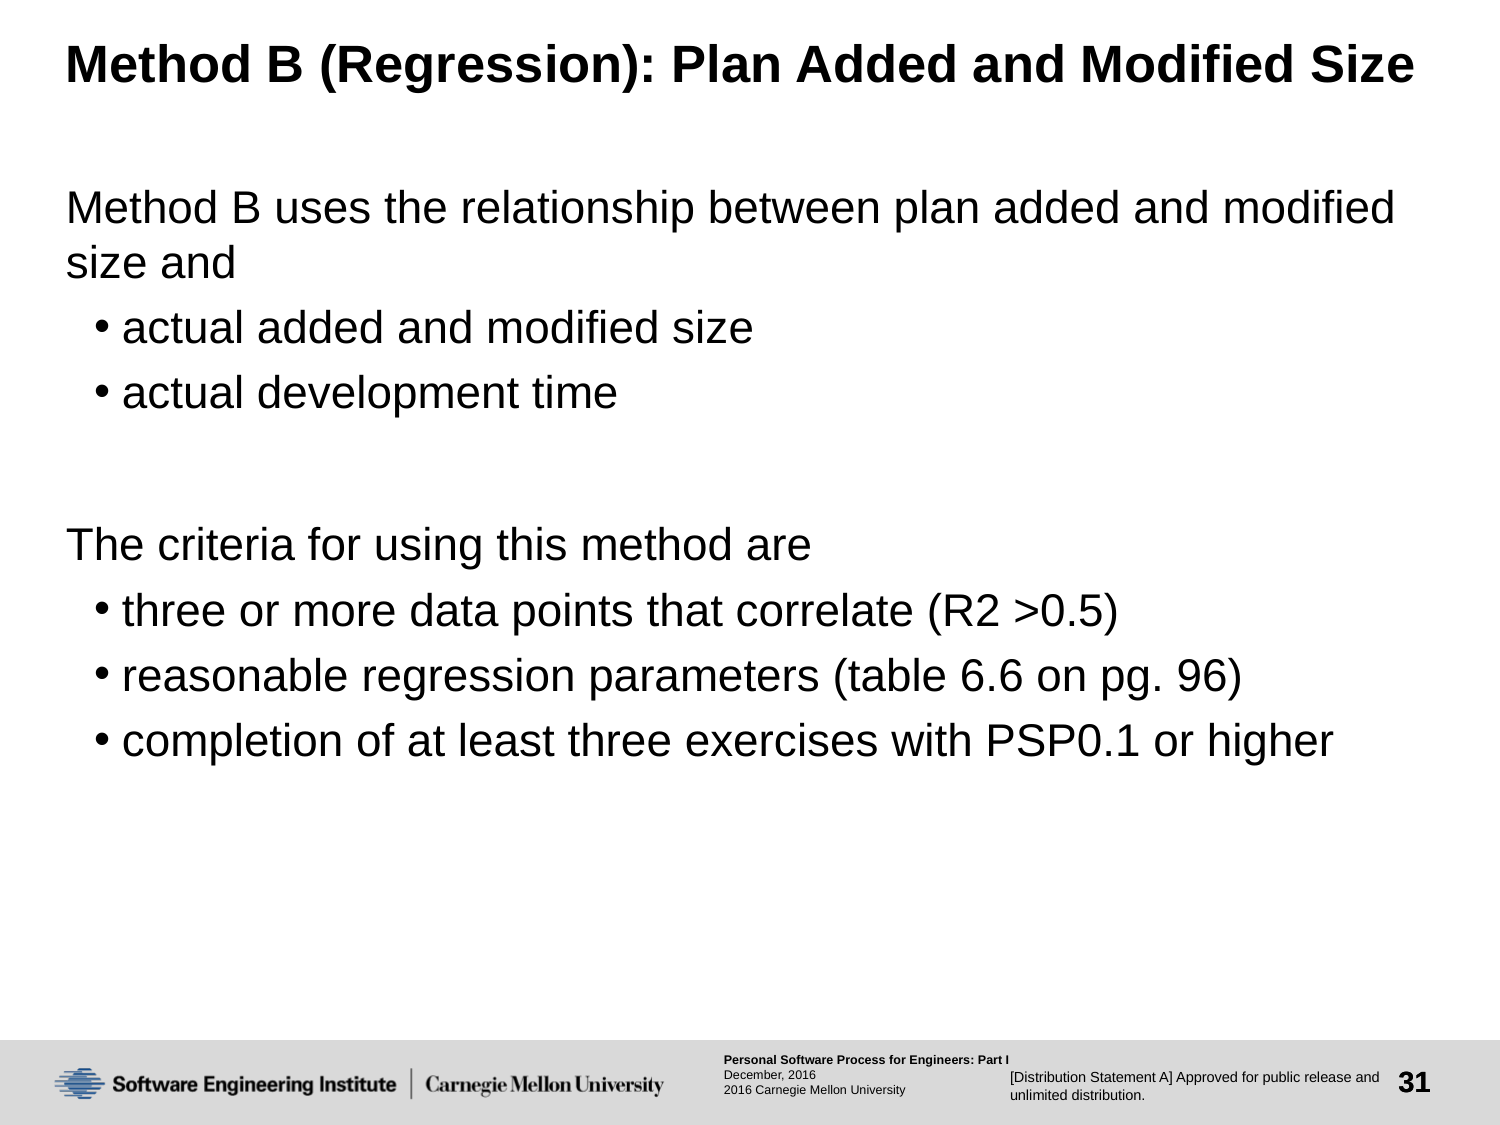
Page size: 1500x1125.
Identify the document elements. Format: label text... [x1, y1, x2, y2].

title Method B (Regression): Plan Added and Modified Size [65, 37, 1430, 148]
list Method B uses the relationship between plan added and modified size and actual added and modified size actual development time The criteria for using this method are three or more data points that correlate (R2 >0.5) reasonable regression parameters (table 6.6 on pg. 96) completion of at least three exercises with PSP0.1 or higher [65, 177, 1431, 1000]
picture [46, 1061, 673, 1104]
